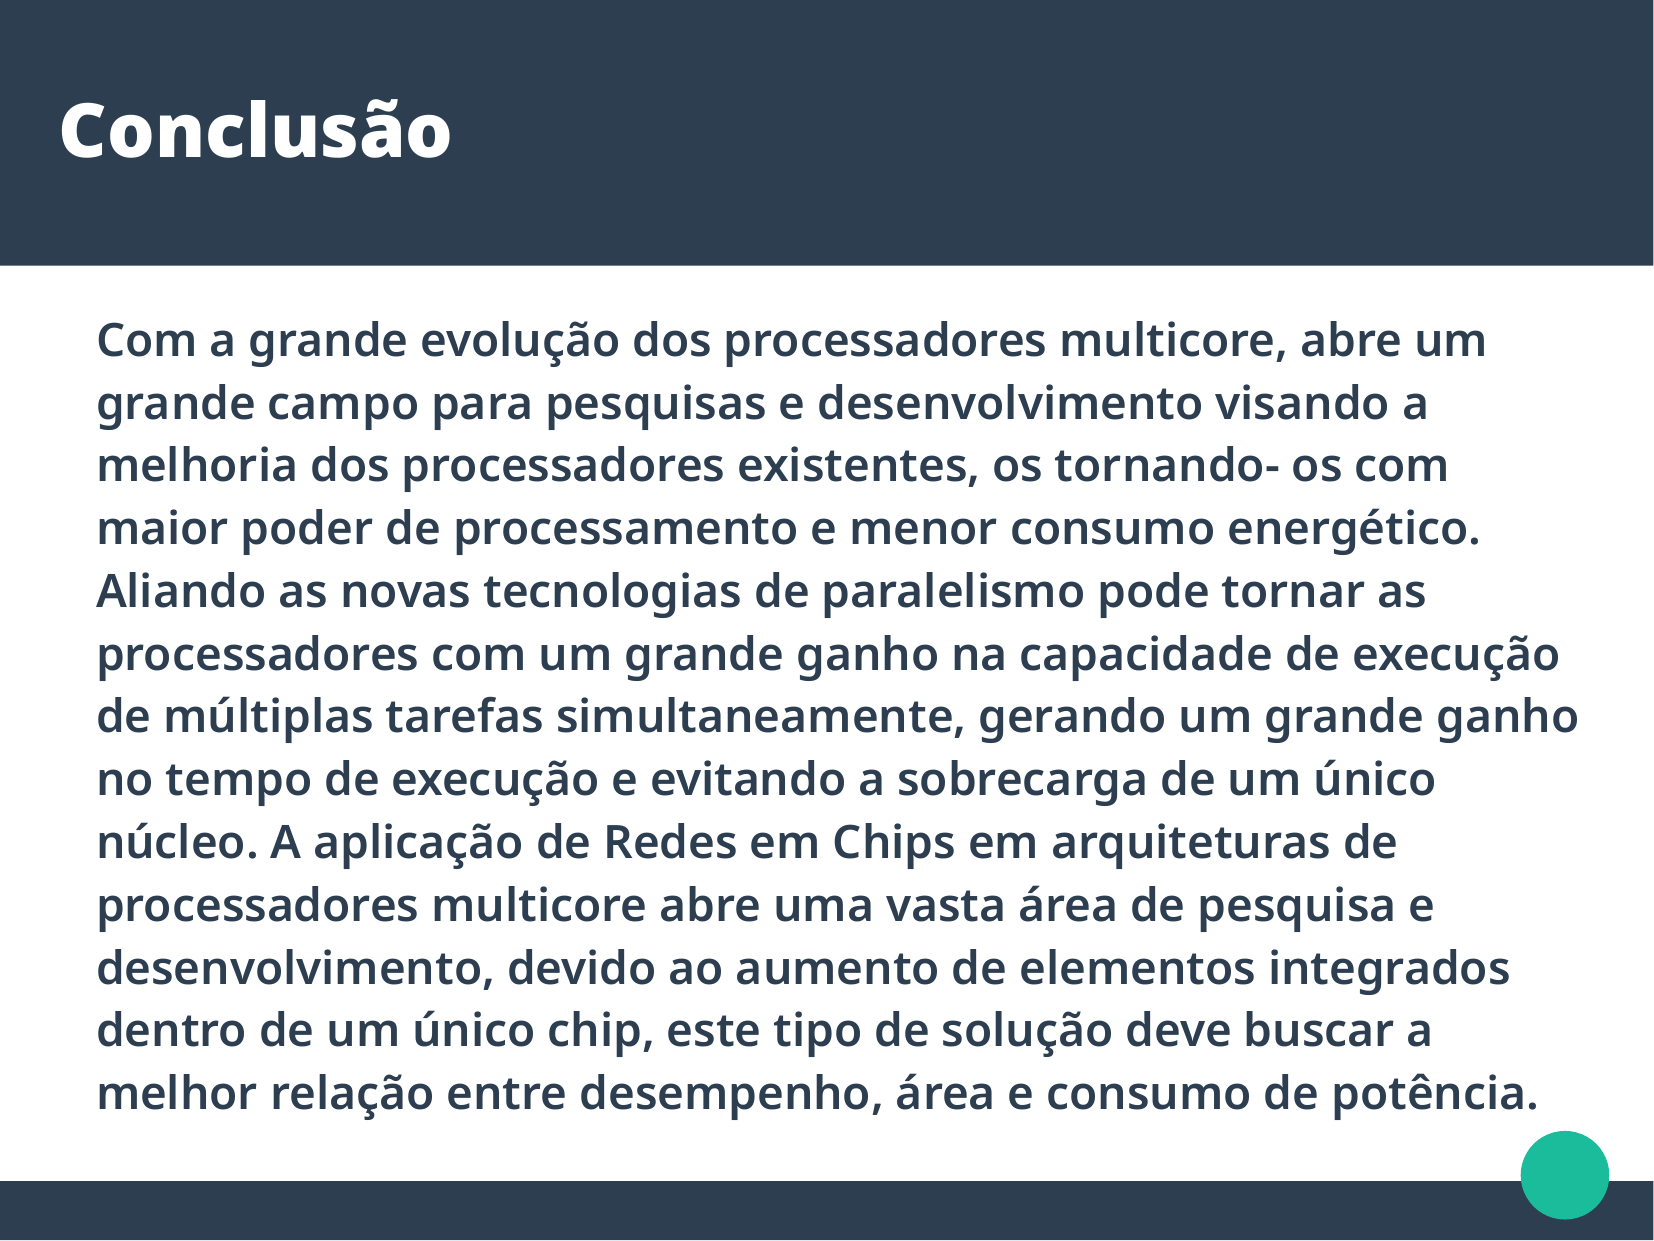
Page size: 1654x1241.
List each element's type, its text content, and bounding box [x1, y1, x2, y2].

title Conclusão [59, 49, 1595, 207]
list Com a grande evolução dos processadores multicore, abre um grande campo para pesquisas e desenvolvimento visando a melhoria dos processadores existentes, os tornando- os com maior poder de processamento e menor consumo energético. Aliando as novas tecnologias de paralelismo pode tornar as processadores com um grande ganho na capacidade de execução de múltiplas tarefas simultaneamente, gerando um grande ganho no tempo de execução e evitando a sobrecarga de um único núcleo. A aplicação de Redes em Chips em arquiteturas de processadores multicore abre uma vasta área de pesquisa e desenvolvimento, devido ao aumento de elementos integrados dentro de um único chip, este tipo de solução deve buscar a melhor relação entre desempenho, área e consumo de potência. [47, 307, 1583, 1134]
